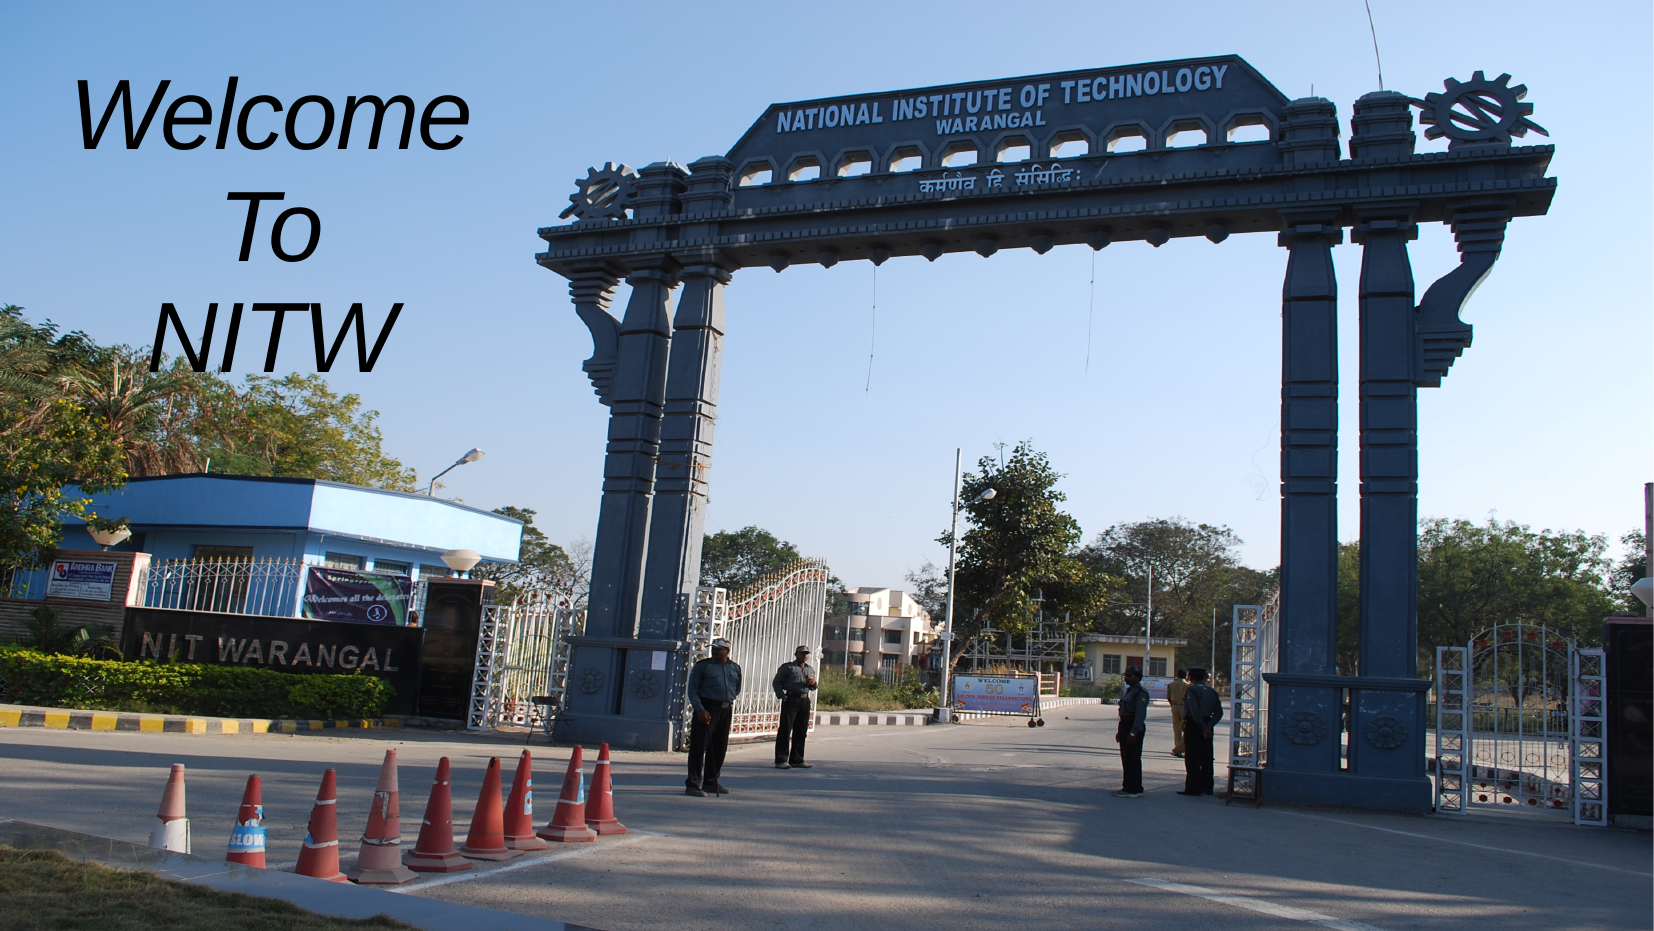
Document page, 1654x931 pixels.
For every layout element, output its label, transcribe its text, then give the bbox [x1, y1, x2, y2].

title Welcome To NITW [0, 59, 544, 390]
picture [0, 0, 1654, 931]
